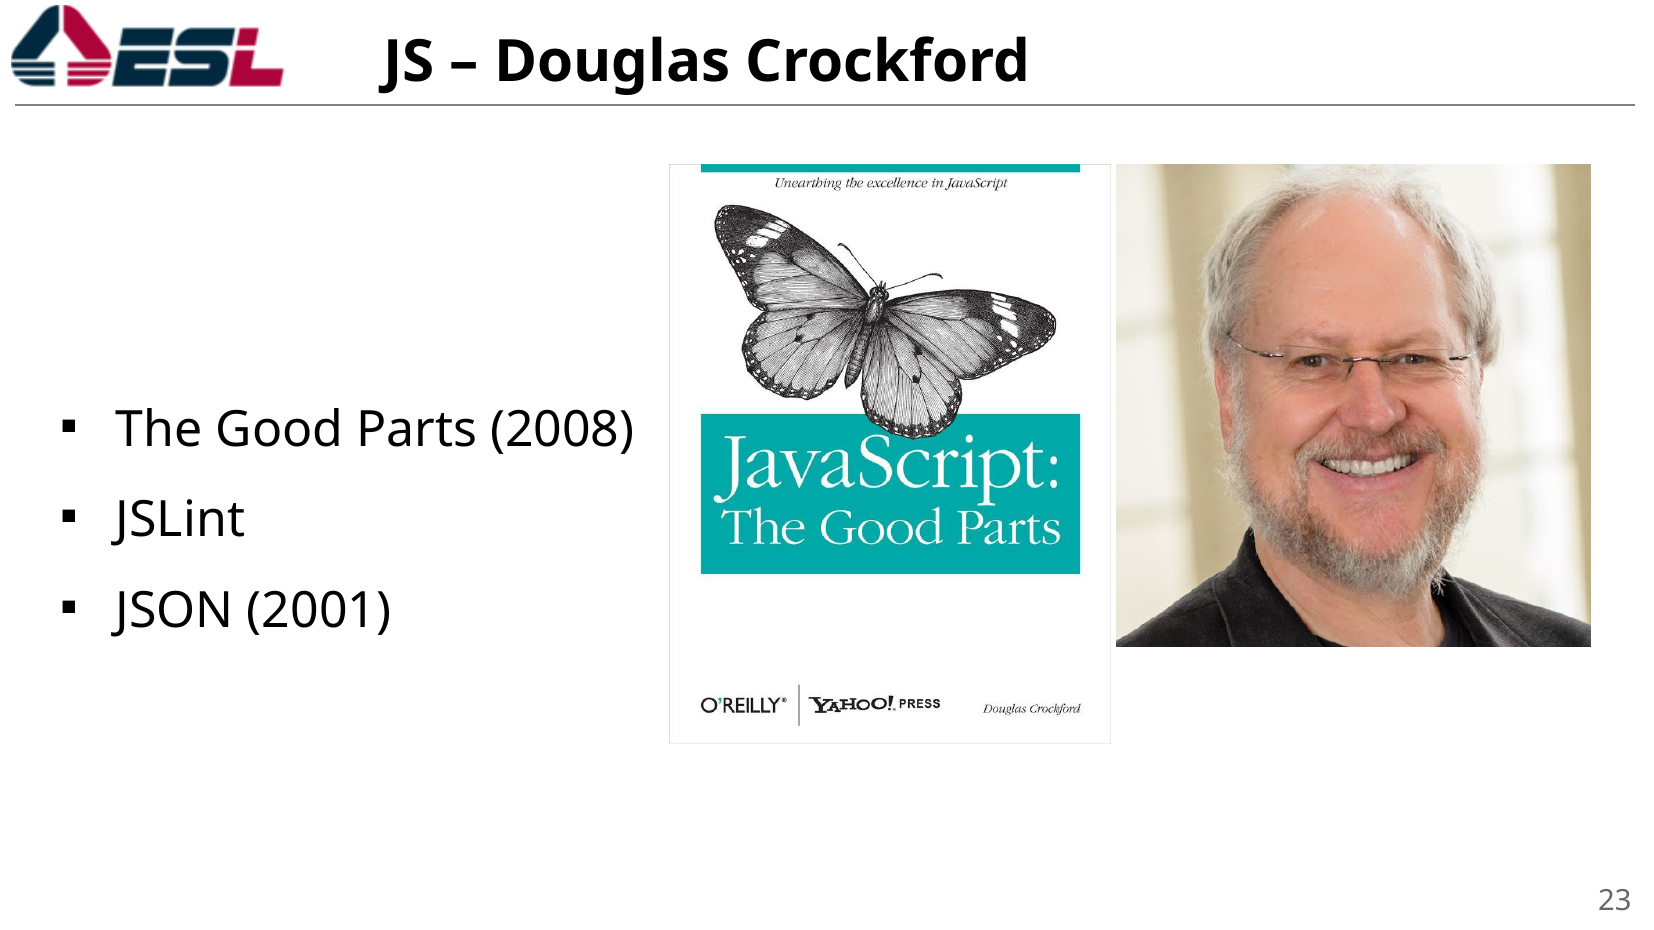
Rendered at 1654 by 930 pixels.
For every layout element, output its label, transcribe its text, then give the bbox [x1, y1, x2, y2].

picture [11, 5, 288, 90]
title JS – Douglas Crockford [335, 0, 1653, 103]
list The Good Parts (2008) JSLint JSON (2001) [45, 134, 1606, 901]
picture [1116, 164, 1591, 647]
picture [669, 164, 1111, 744]
